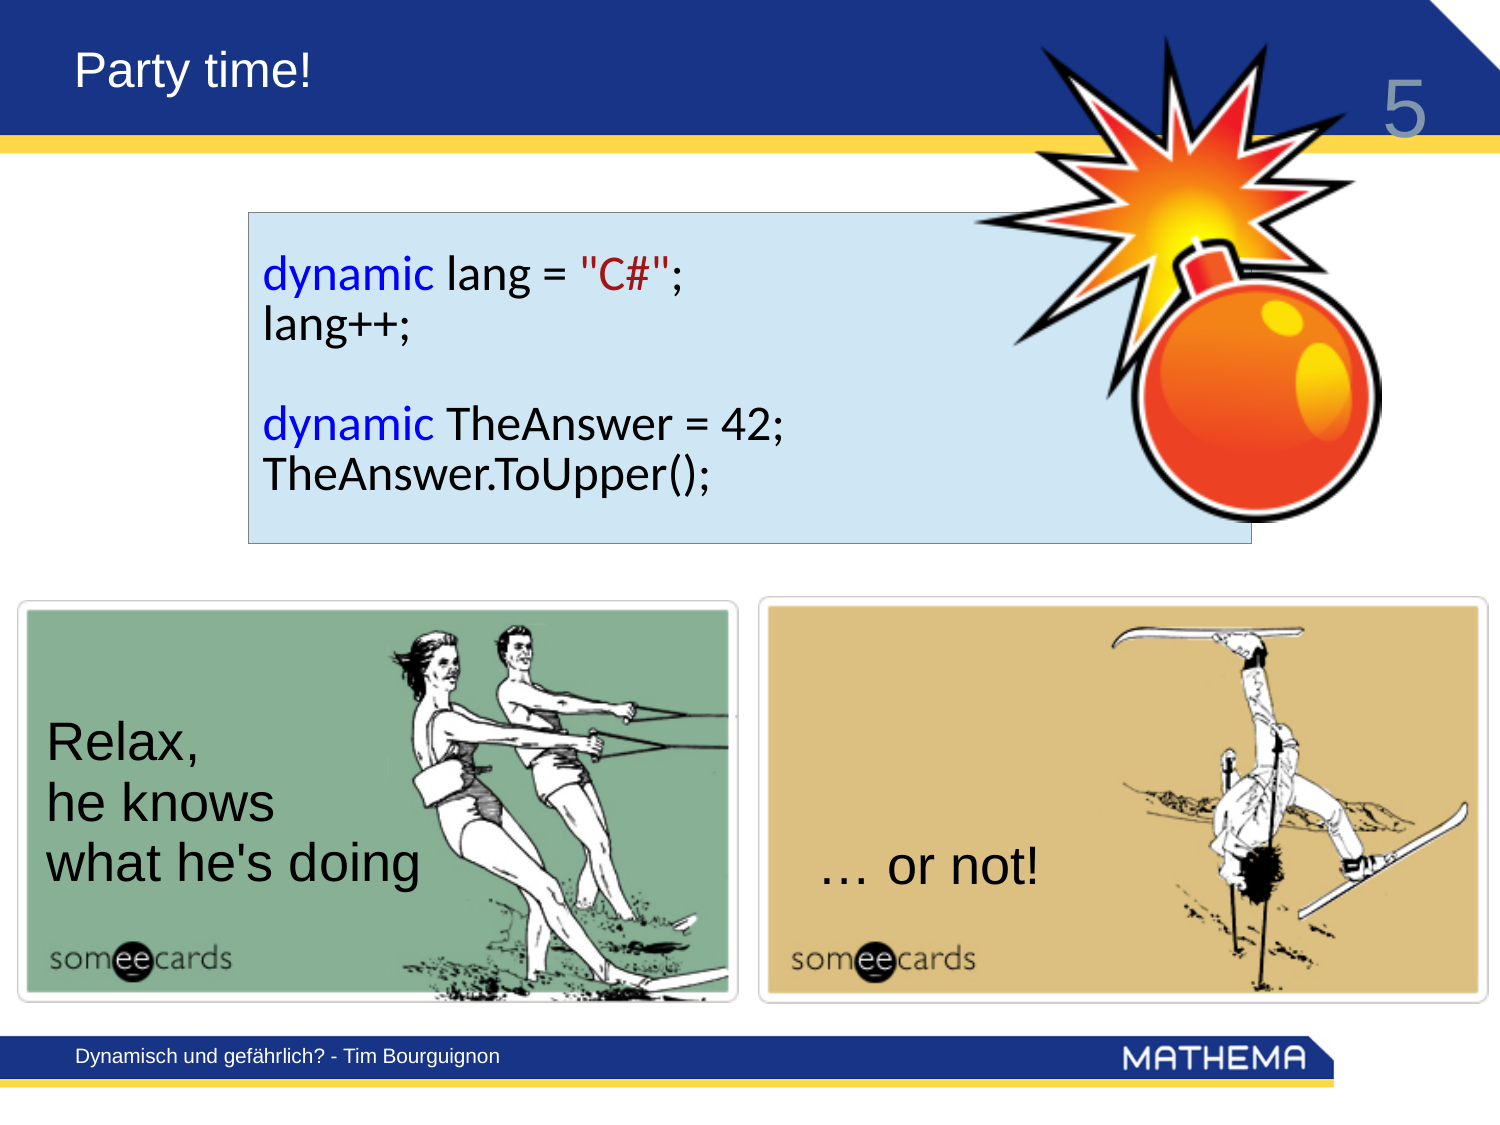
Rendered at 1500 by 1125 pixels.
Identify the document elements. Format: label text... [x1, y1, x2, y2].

text_box dynamic lang = "C#"; lang++; dynamic TheAnswer = 42; TheAnswer.ToUpper(); [248, 212, 1252, 544]
title Party time! [73, 40, 973, 100]
picture [0, 0, 1500, 1125]
text_box … or not! [803, 828, 1056, 904]
text_box Relax, he knows what he's doing [31, 704, 438, 901]
